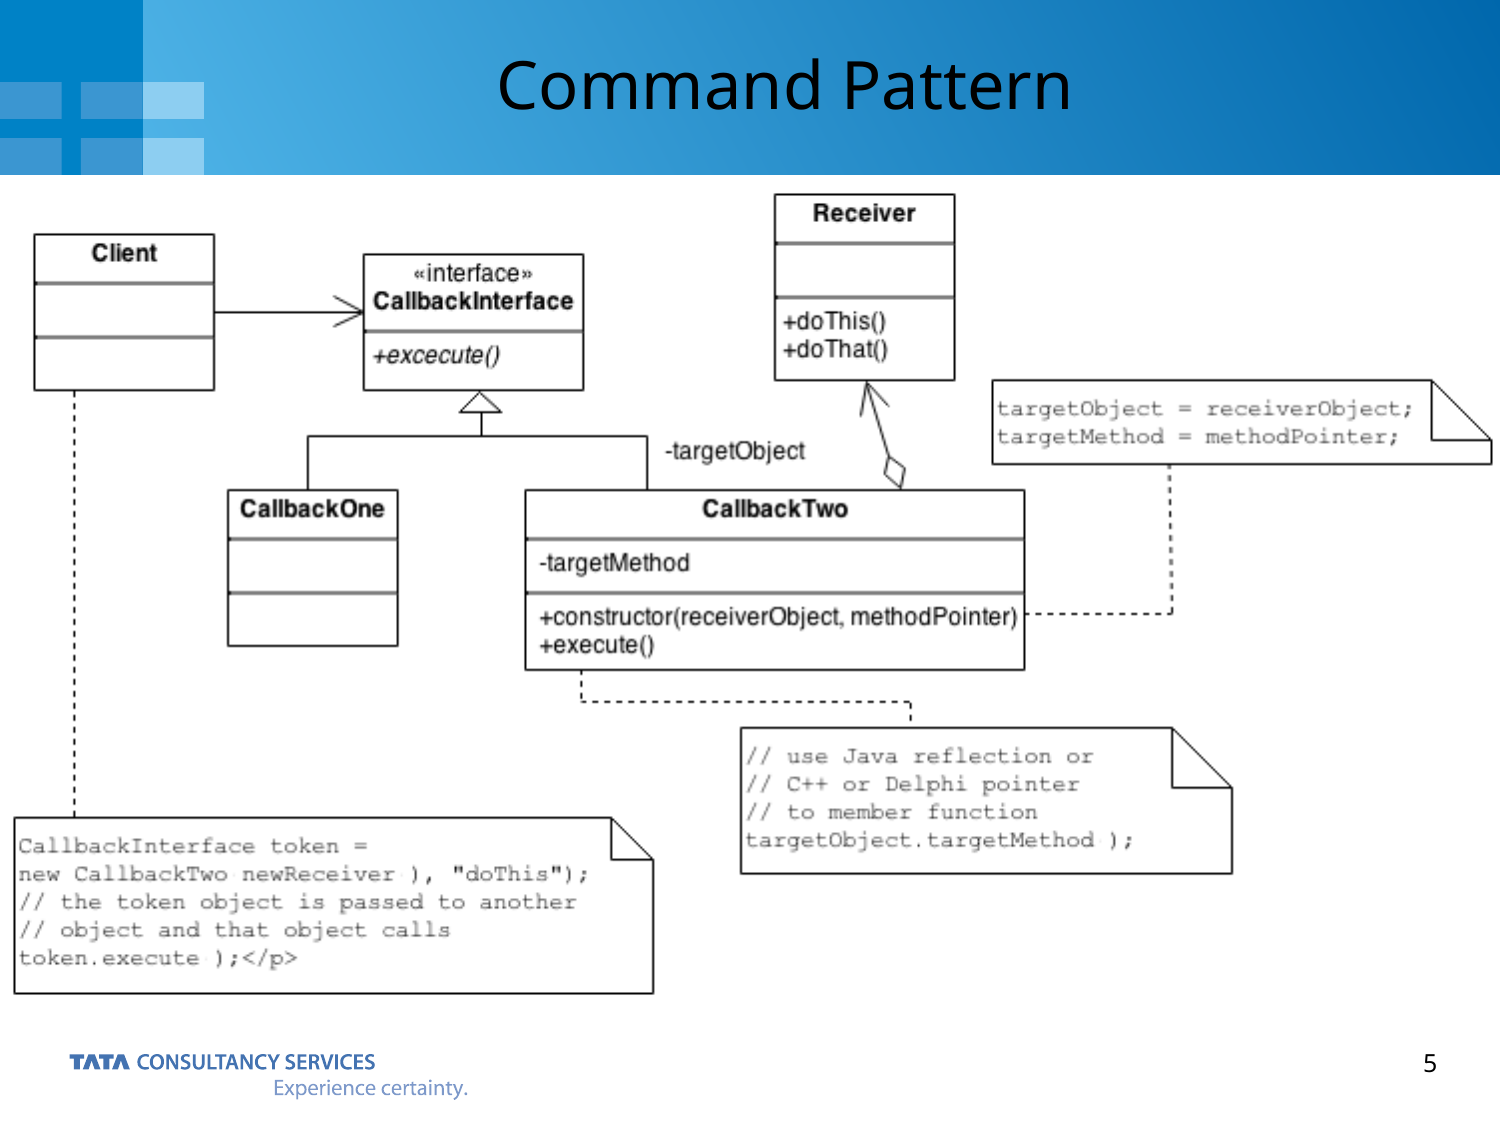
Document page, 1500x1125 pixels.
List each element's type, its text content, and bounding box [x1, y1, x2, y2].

text_box Command Pattern [224, 11, 1347, 154]
picture [0, 174, 1495, 1013]
